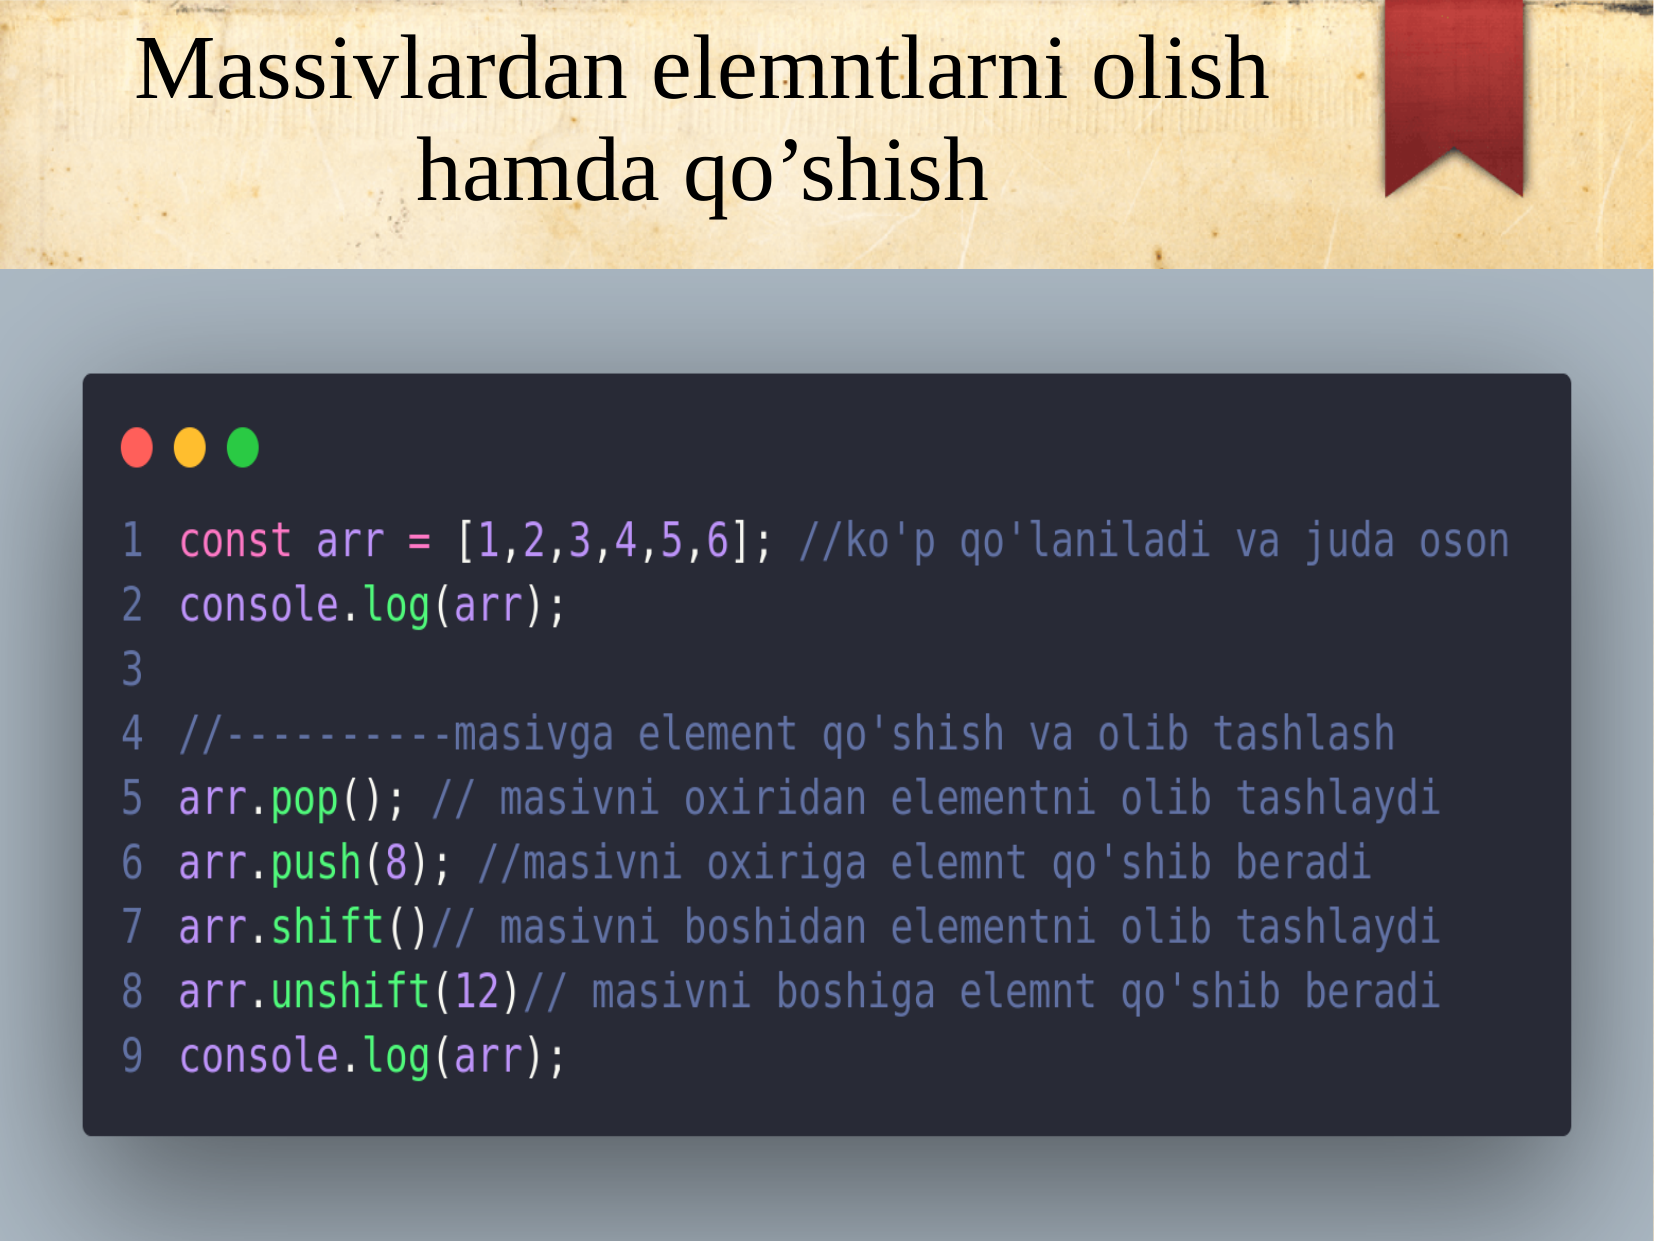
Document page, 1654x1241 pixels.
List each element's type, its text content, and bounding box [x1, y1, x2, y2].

picture [0, 0, 1654, 1241]
title Massivlardan elemntlarni olish hamda qo’shish [71, 15, 1336, 223]
